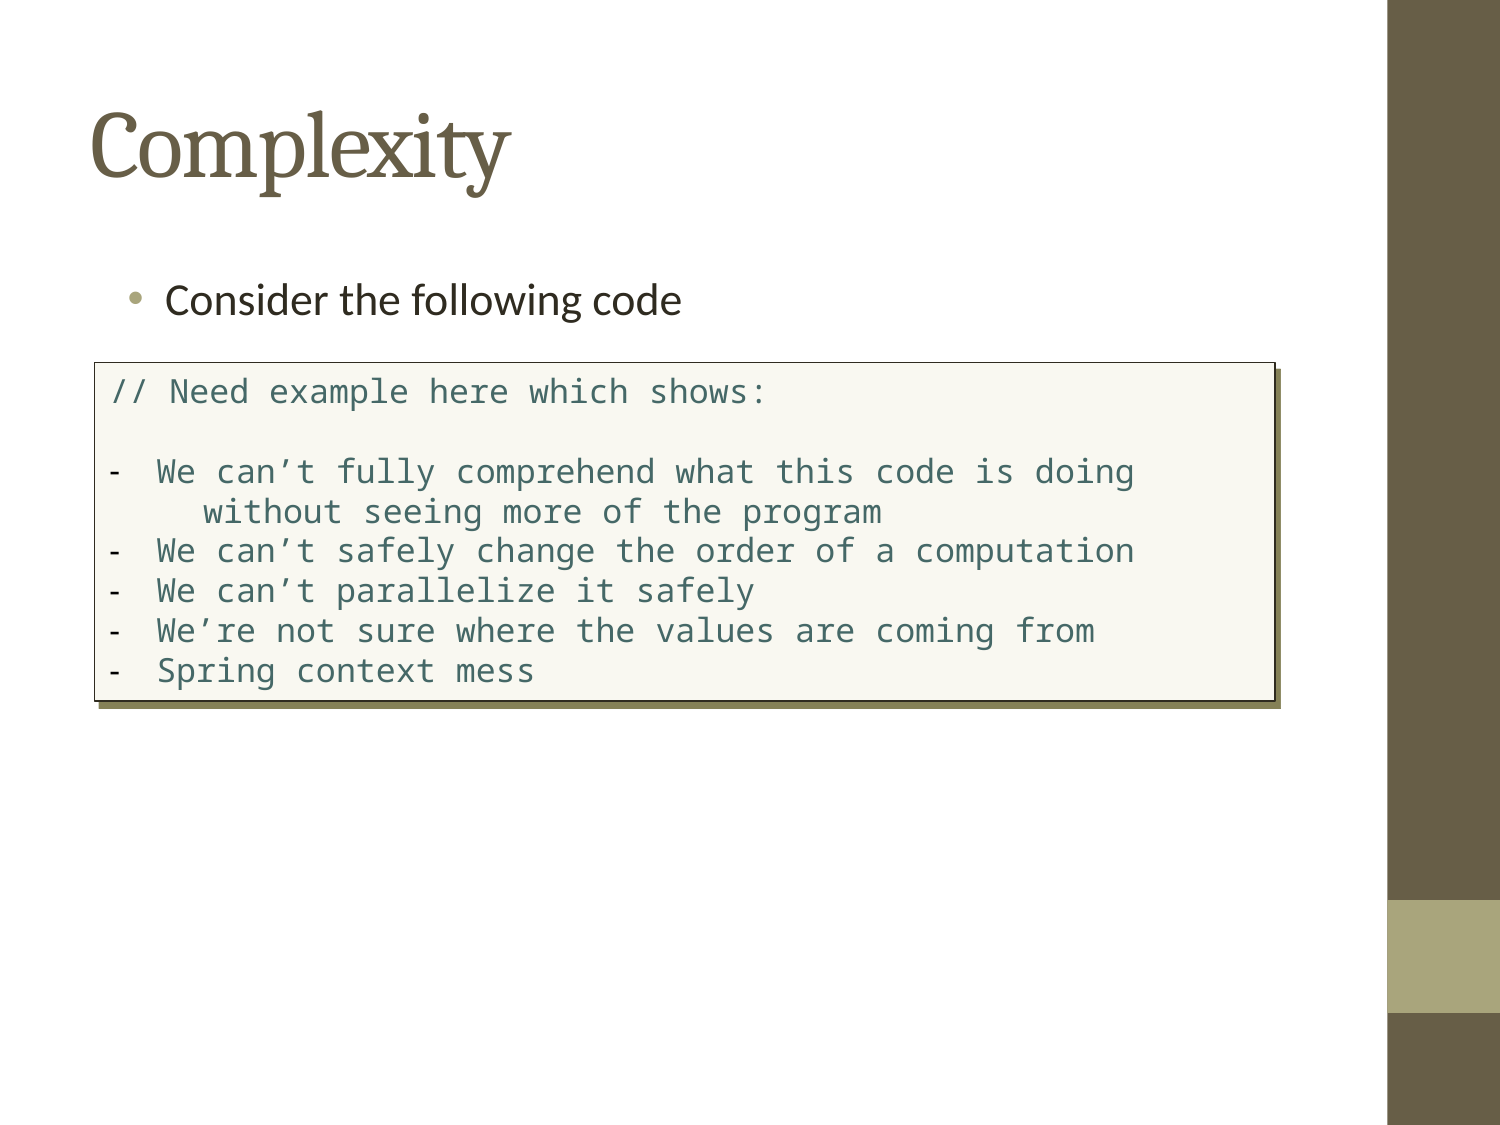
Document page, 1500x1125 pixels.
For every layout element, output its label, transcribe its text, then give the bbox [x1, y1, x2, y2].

title Complexity [75, 45, 1326, 233]
text_box // Need example here which shows: We can’t fully comprehend what this code is doing without seeing more of the program We can’t safely change the order of a computation We can’t parallelize it safely We’re not sure where the values are coming from Spring context mess [94, 362, 1276, 701]
list Consider the following code [75, 262, 1326, 1051]
